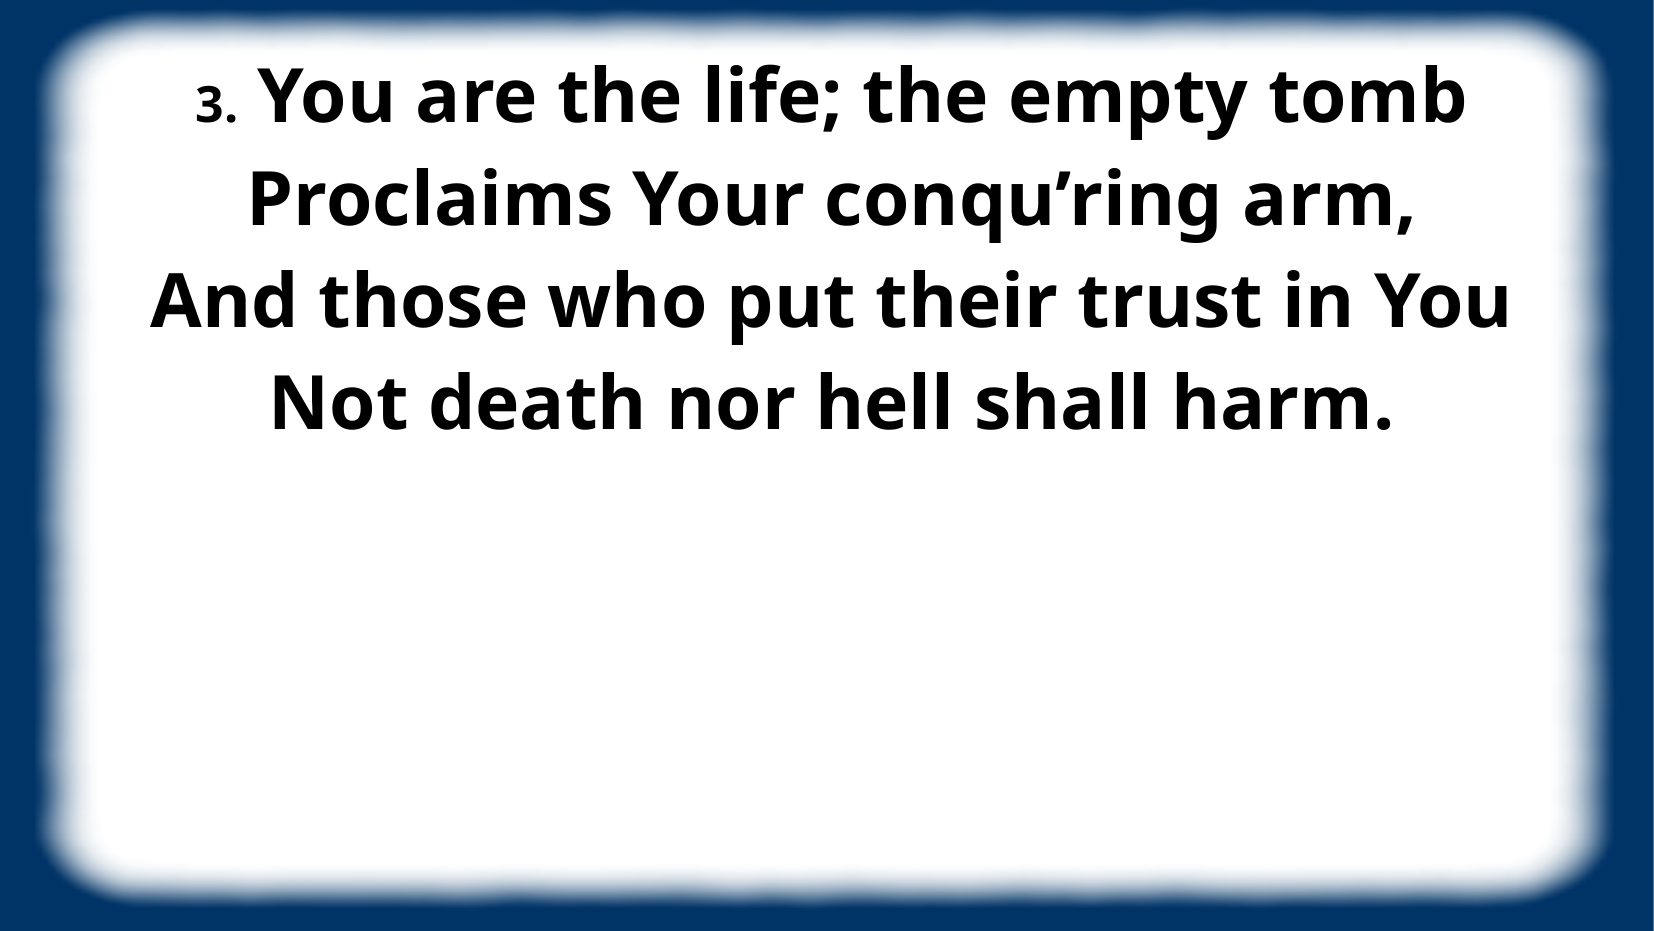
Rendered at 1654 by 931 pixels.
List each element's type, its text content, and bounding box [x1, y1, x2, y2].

picture [0, 0, 1654, 931]
text_box 3. You are the life; the empty tomb Proclaims Your conqu’ring arm, And those who put their trust in You Not death nor hell shall harm. [90, 35, 1576, 450]
